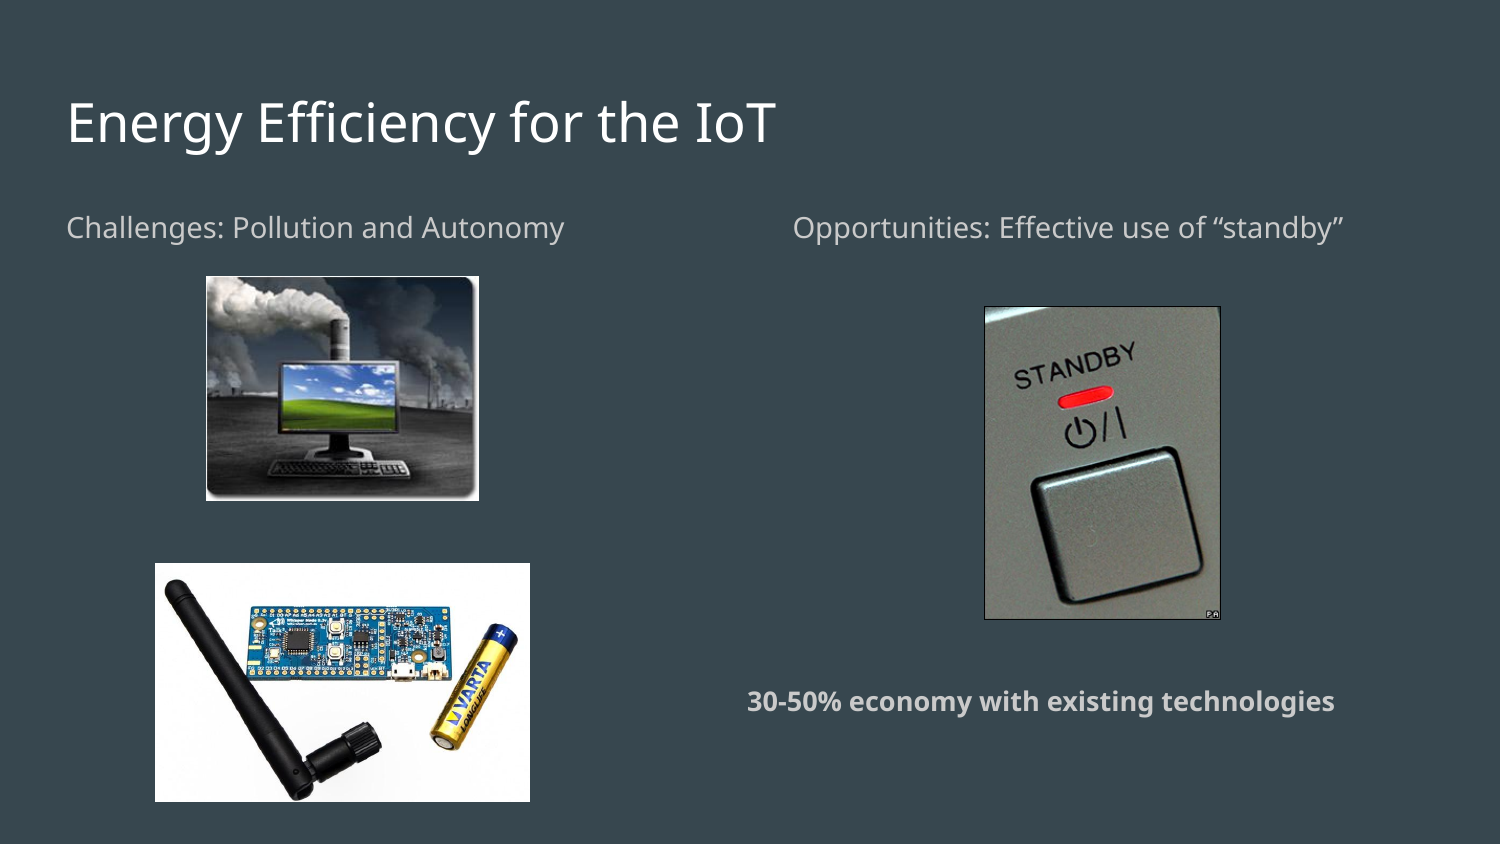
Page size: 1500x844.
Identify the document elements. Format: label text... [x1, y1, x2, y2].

list 30-50% economy with existing technologies [732, 664, 1441, 746]
picture [155, 563, 530, 802]
picture [984, 306, 1221, 620]
picture [206, 276, 479, 501]
list Challenges: Pollution and Autonomy [51, 189, 708, 750]
title Energy Efficiency for the IoT [51, 72, 1449, 167]
list Opportunities: Effective use of “standby” [777, 189, 1500, 750]
